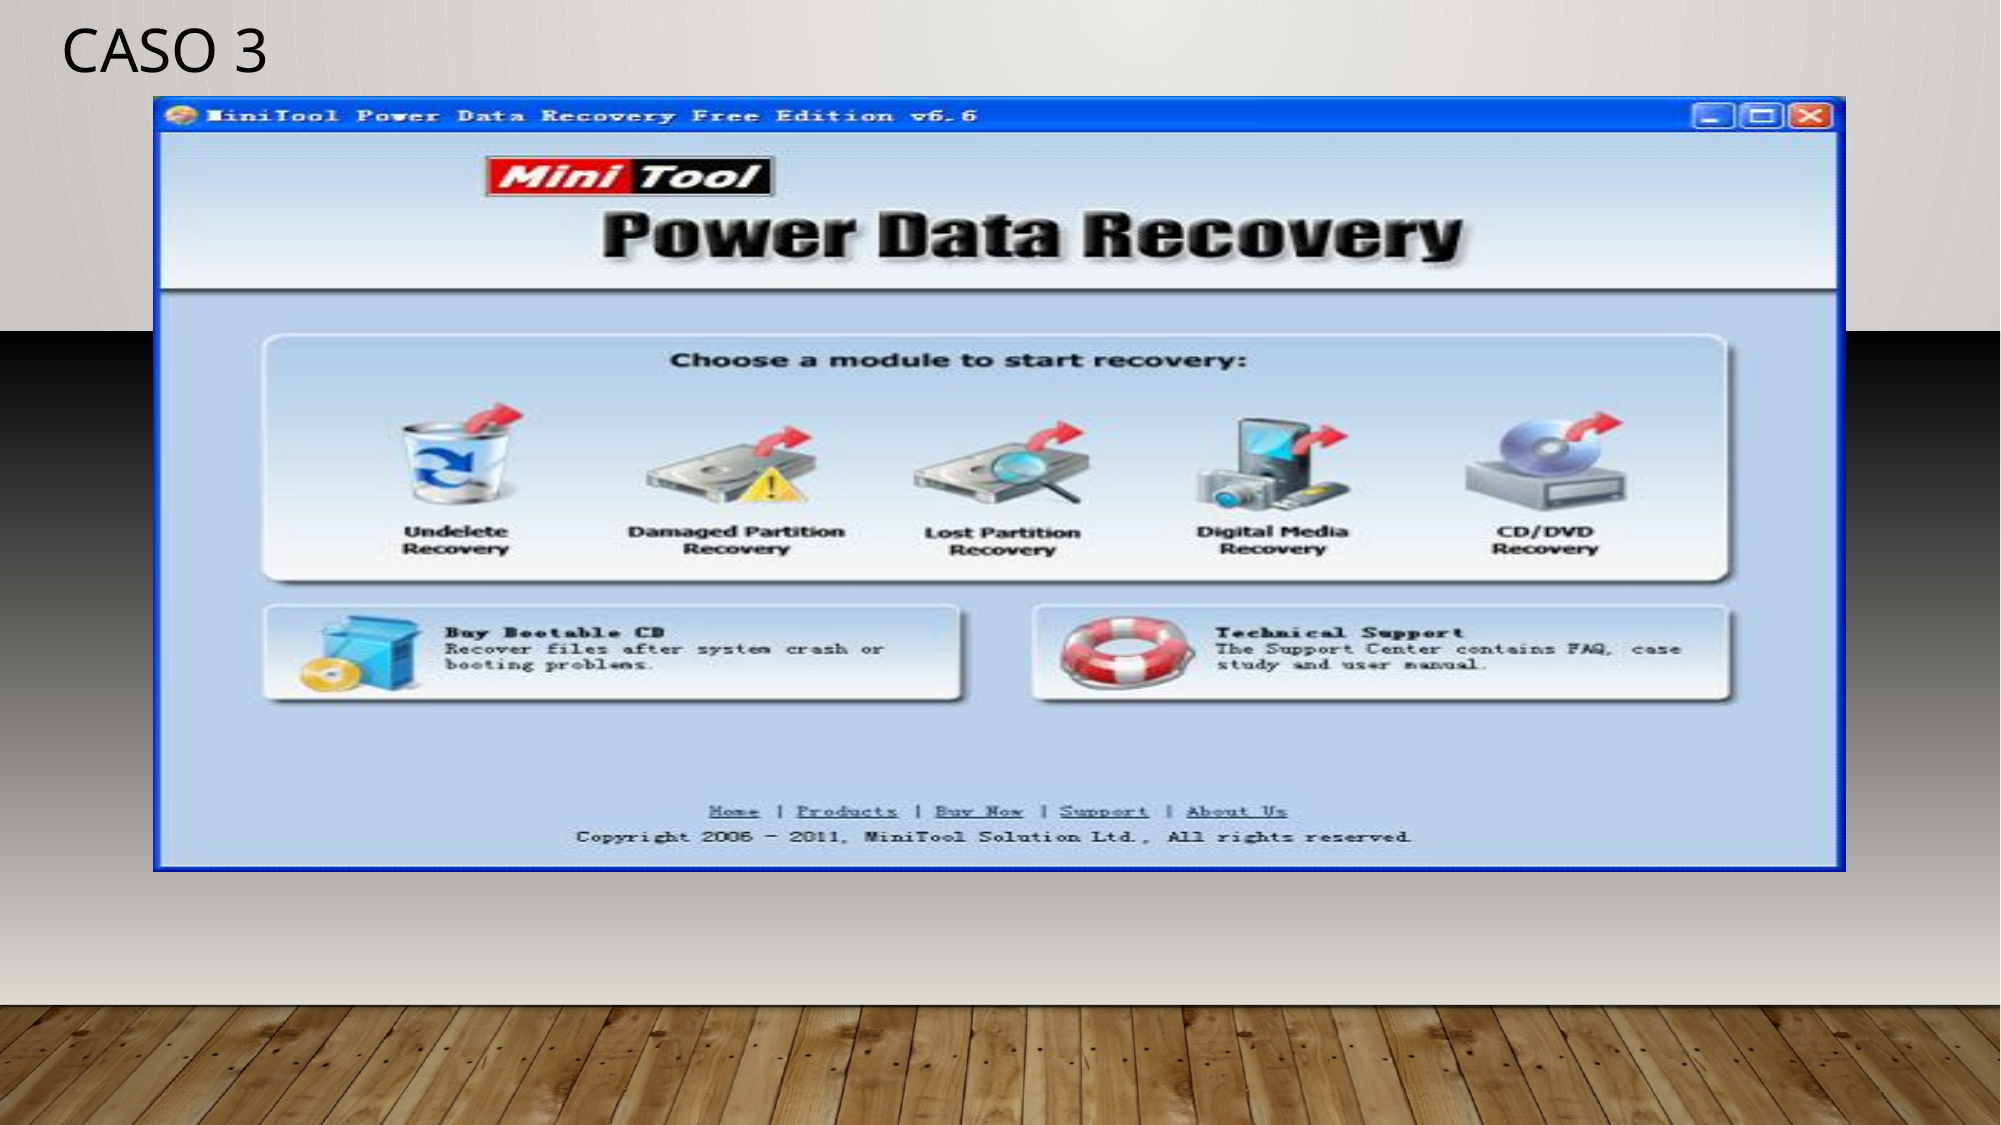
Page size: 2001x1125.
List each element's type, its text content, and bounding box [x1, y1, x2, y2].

picture [153, 96, 1846, 872]
title Caso 3 [46, 12, 368, 97]
